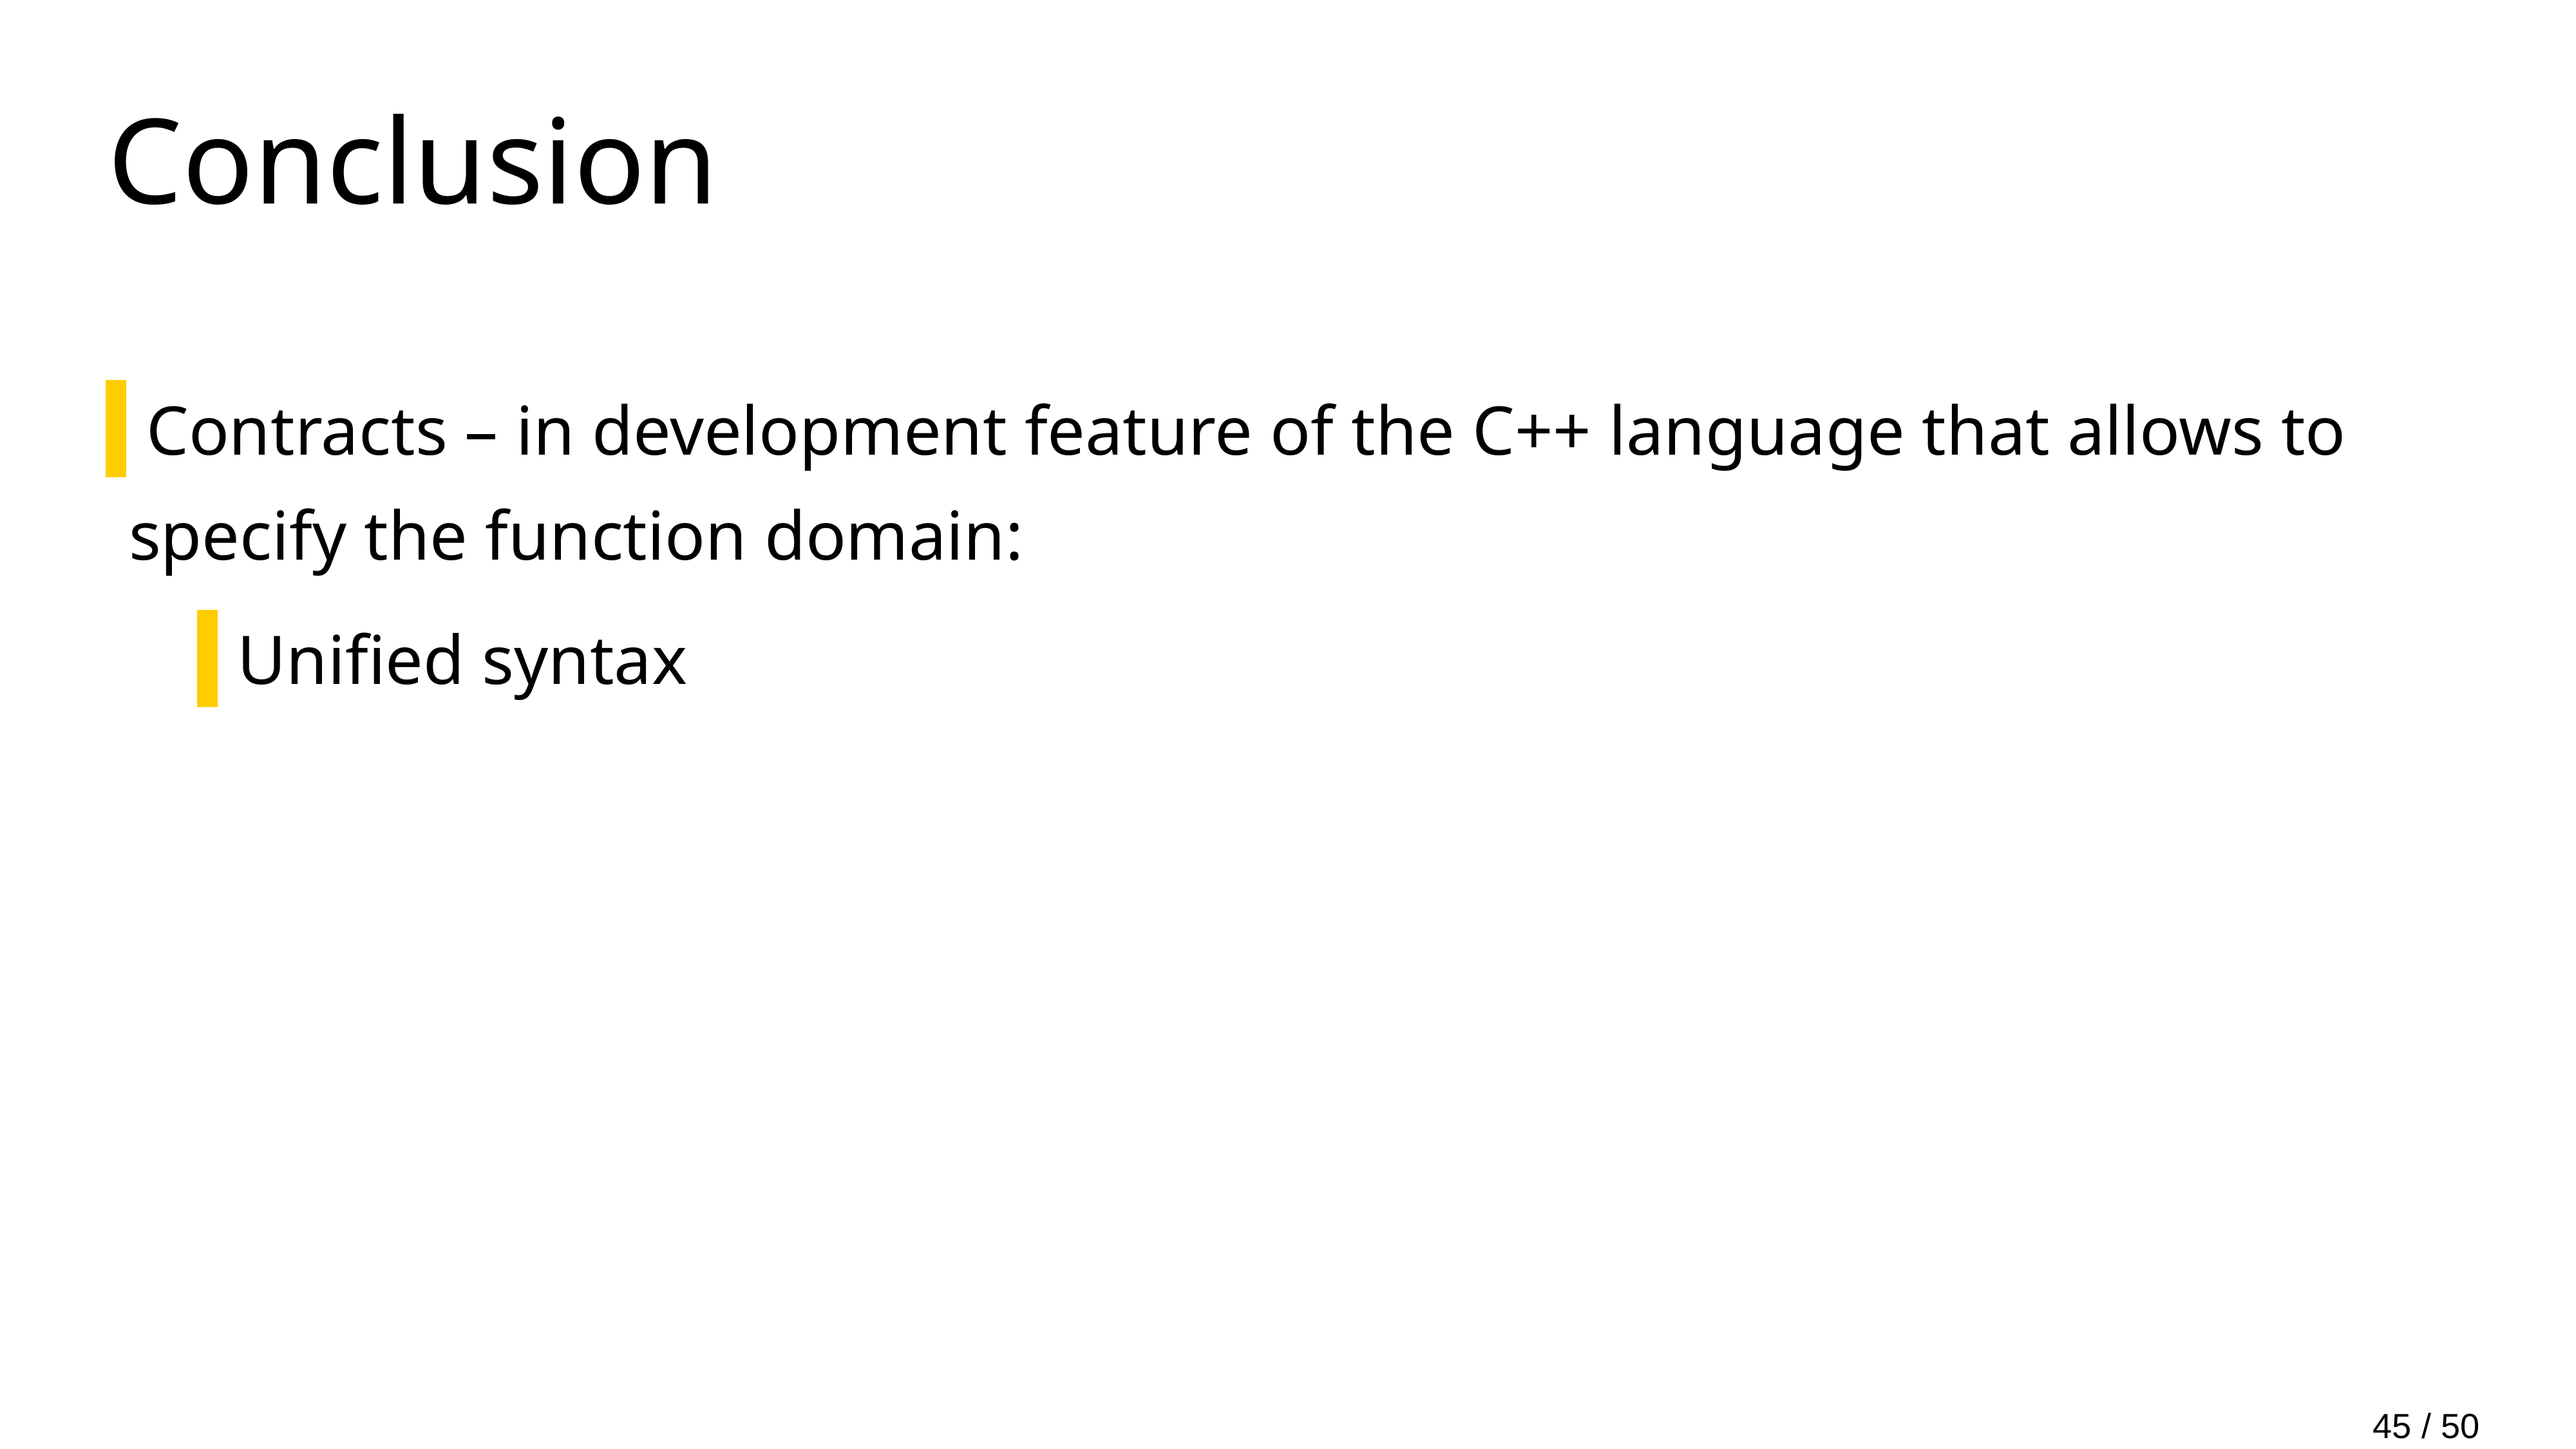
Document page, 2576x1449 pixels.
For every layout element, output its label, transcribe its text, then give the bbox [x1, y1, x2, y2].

text_box Contracts – in development feature of the C++ language that allows to specify the function domain: Unified syntax [96, 364, 2512, 1419]
text_box <number> / 50 [2363, 1402, 2576, 1449]
title Conclusion [108, 80, 2468, 242]
